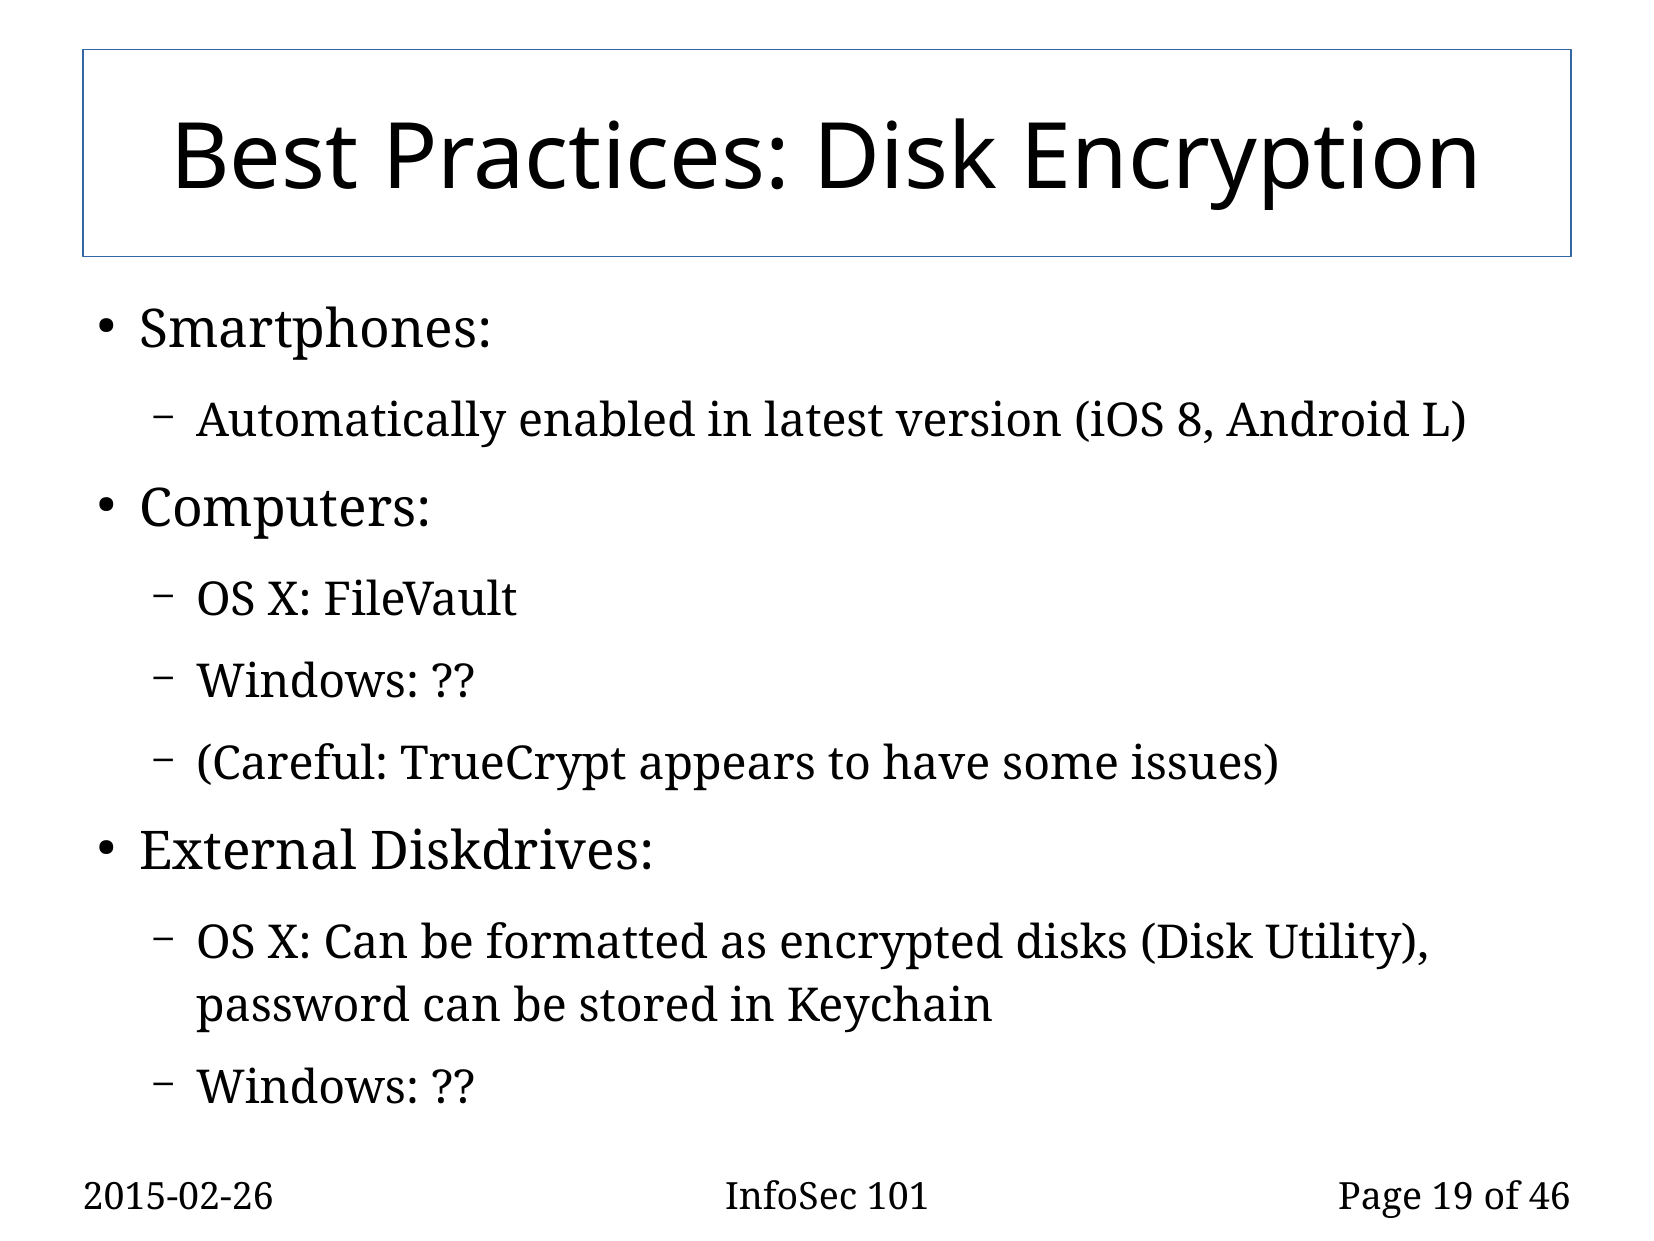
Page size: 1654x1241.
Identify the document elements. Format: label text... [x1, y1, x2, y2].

list Smartphones: Automatically enabled in latest version (iOS 8, Android L) Computers: OS X: FileVault Windows: ?? (Careful: TrueCrypt appears to have some issues) External Diskdrives: OS X: Can be formatted as encrypted disks (Disk Utility), password can be stored in Keychain Windows: ?? [82, 290, 1571, 1126]
title Best Practices: Disk Encryption [82, 49, 1571, 257]
